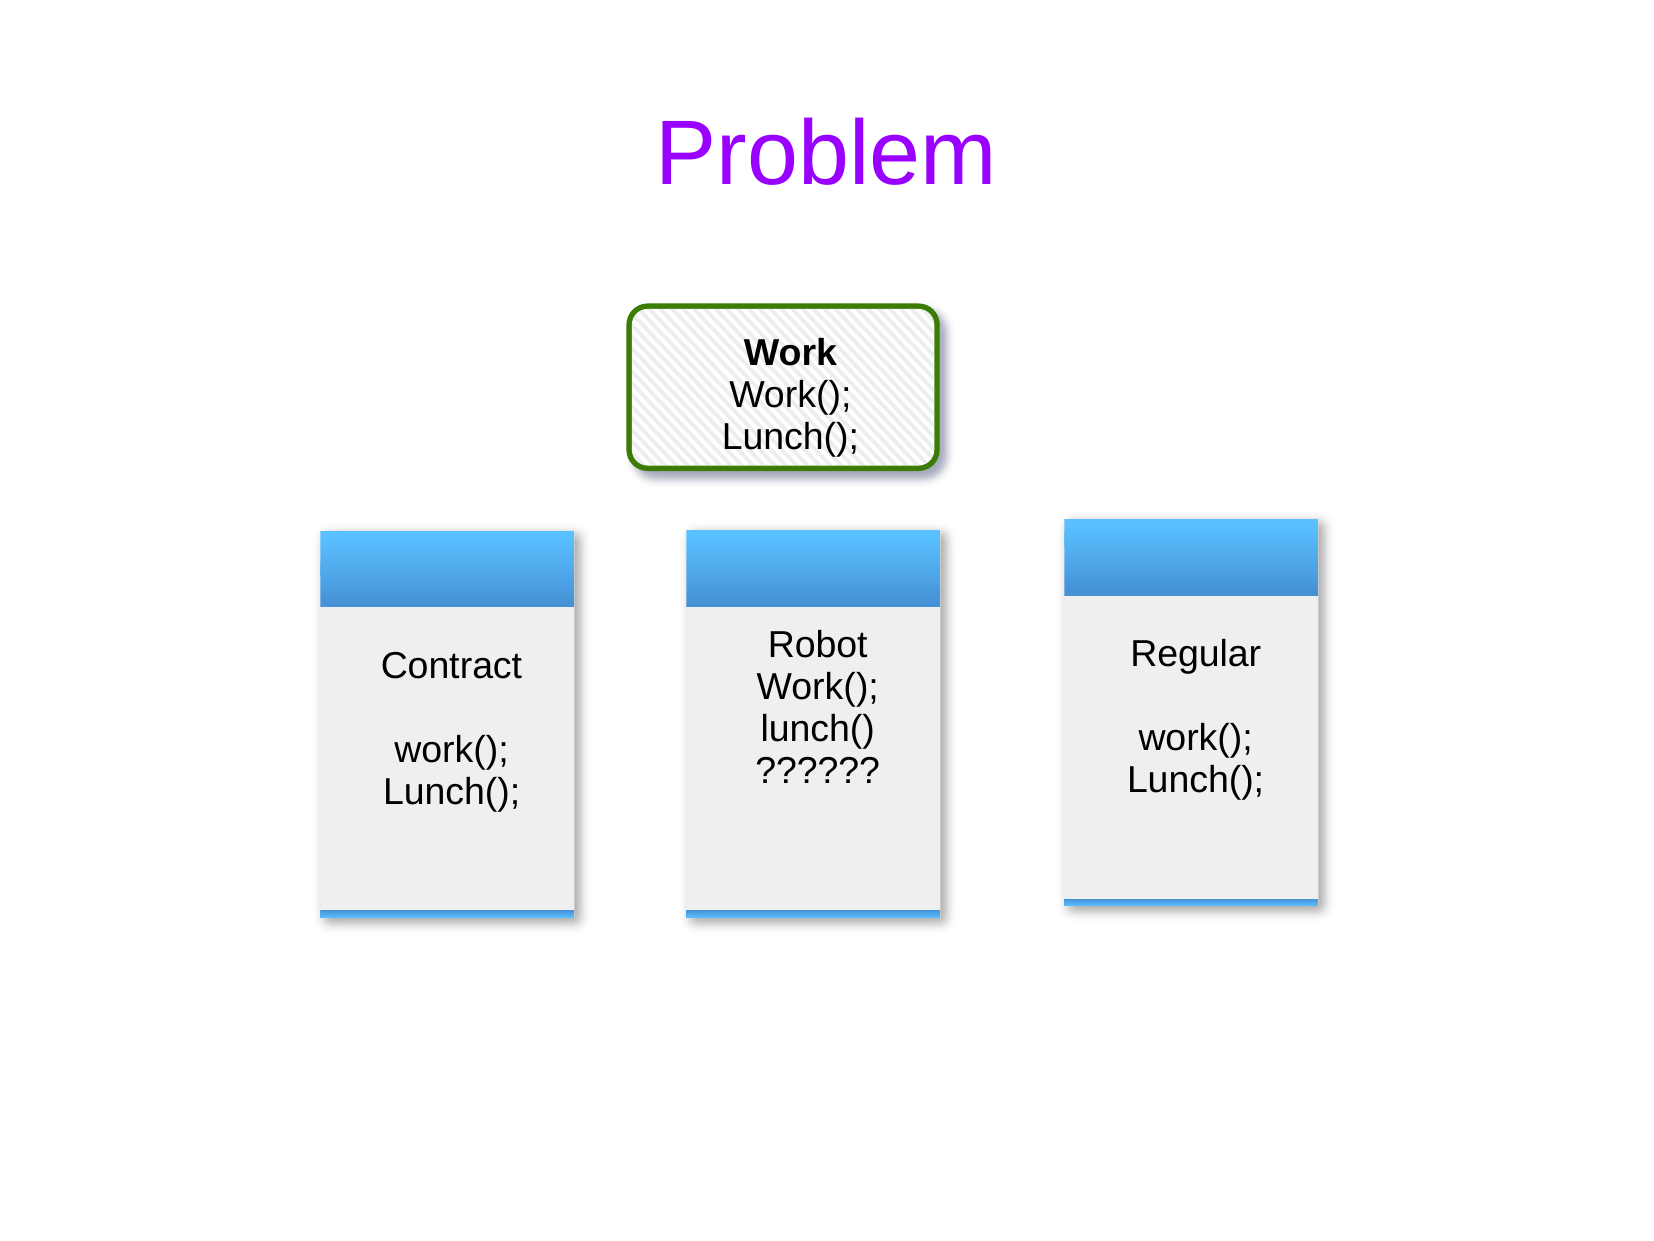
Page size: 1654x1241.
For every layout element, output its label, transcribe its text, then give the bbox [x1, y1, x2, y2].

picture [666, 511, 969, 945]
title Problem [82, 49, 1571, 257]
picture [1044, 500, 1347, 934]
picture [300, 512, 603, 945]
picture [612, 292, 969, 497]
